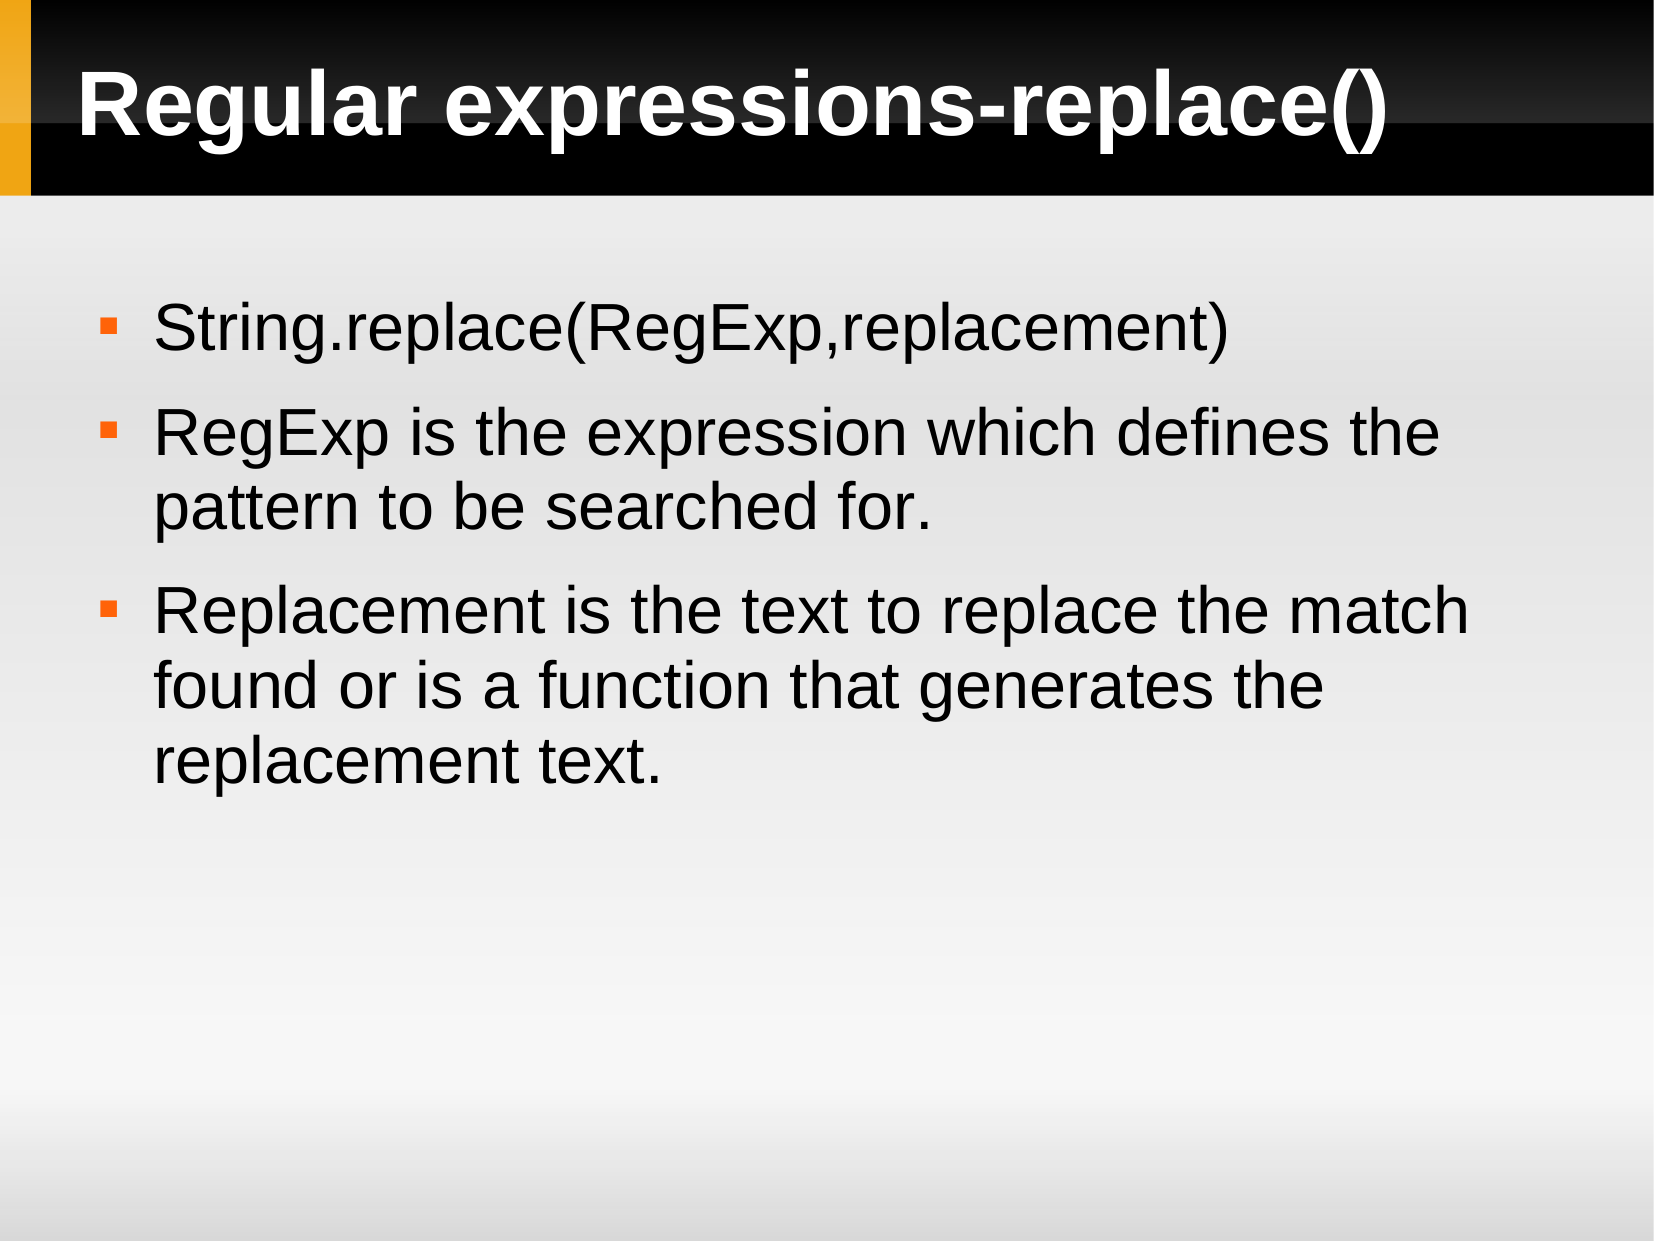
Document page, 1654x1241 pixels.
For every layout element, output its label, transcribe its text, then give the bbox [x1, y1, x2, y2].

list String.replace(RegExp,replacement) RegExp is the expression which defines the pattern to be searched for. Replacement is the text to replace the match found or is a function that generates the replacement text. [82, 290, 1571, 1141]
picture [0, 0, 1654, 1241]
title Regular expressions-replace() [76, 0, 1565, 208]
